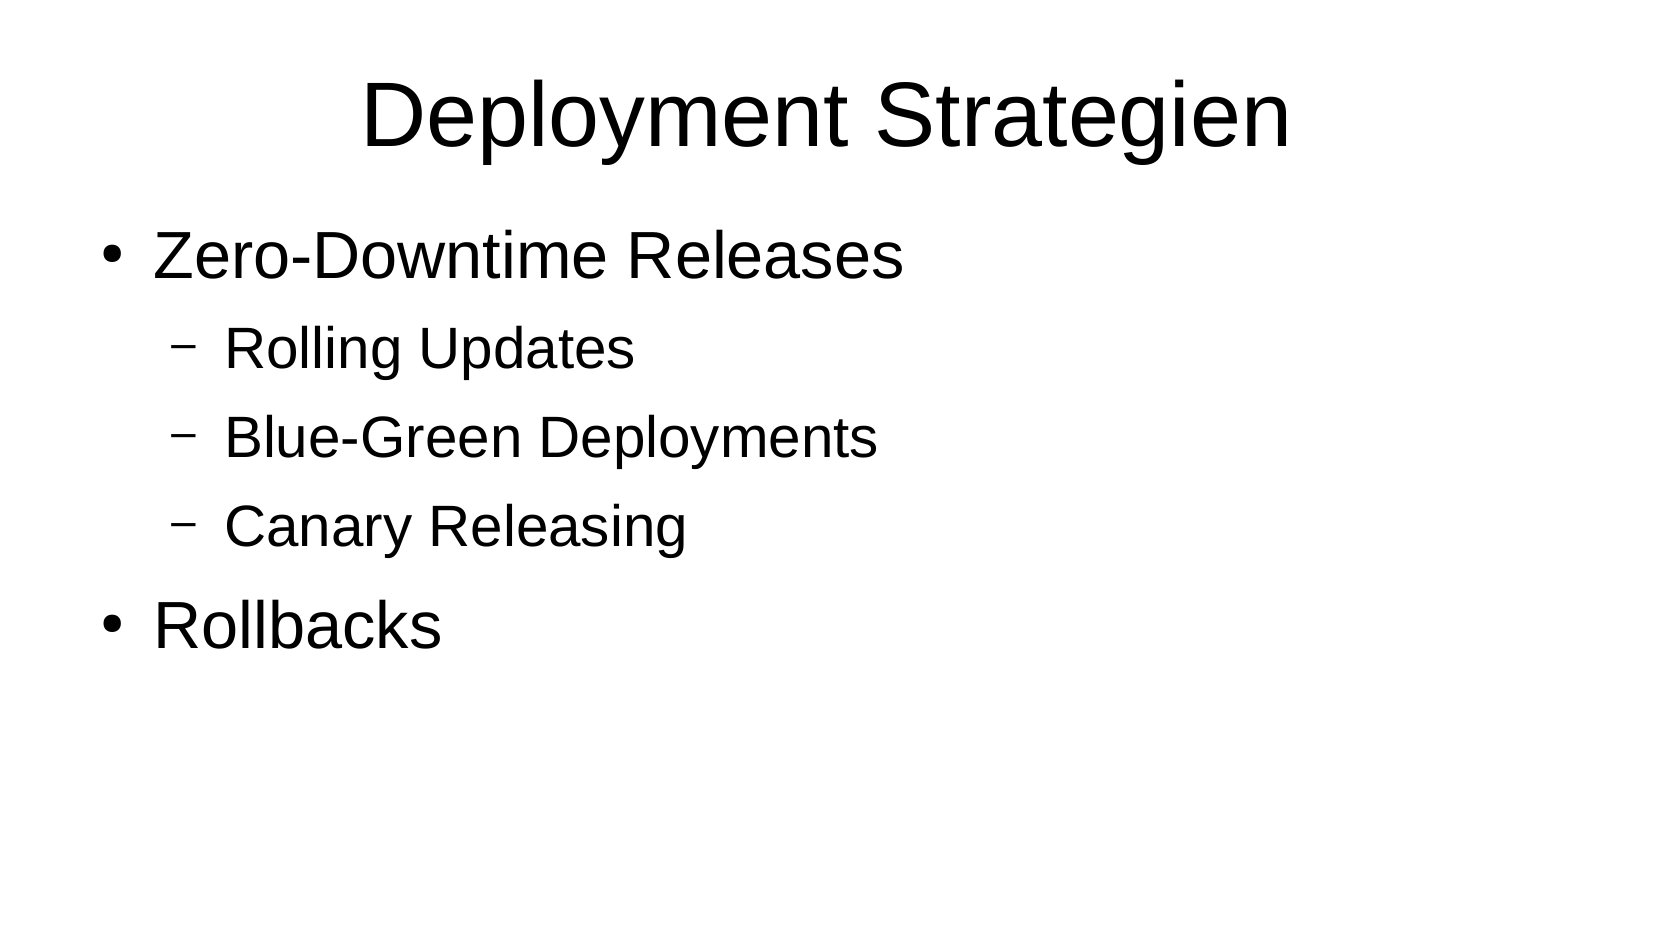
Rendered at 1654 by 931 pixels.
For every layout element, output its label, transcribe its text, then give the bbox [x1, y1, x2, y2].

title Deployment Strategien [82, 37, 1571, 193]
list Zero-Downtime Releases Rolling Updates Blue-Green Deployments Canary Releasing Rollbacks [82, 217, 1571, 758]
